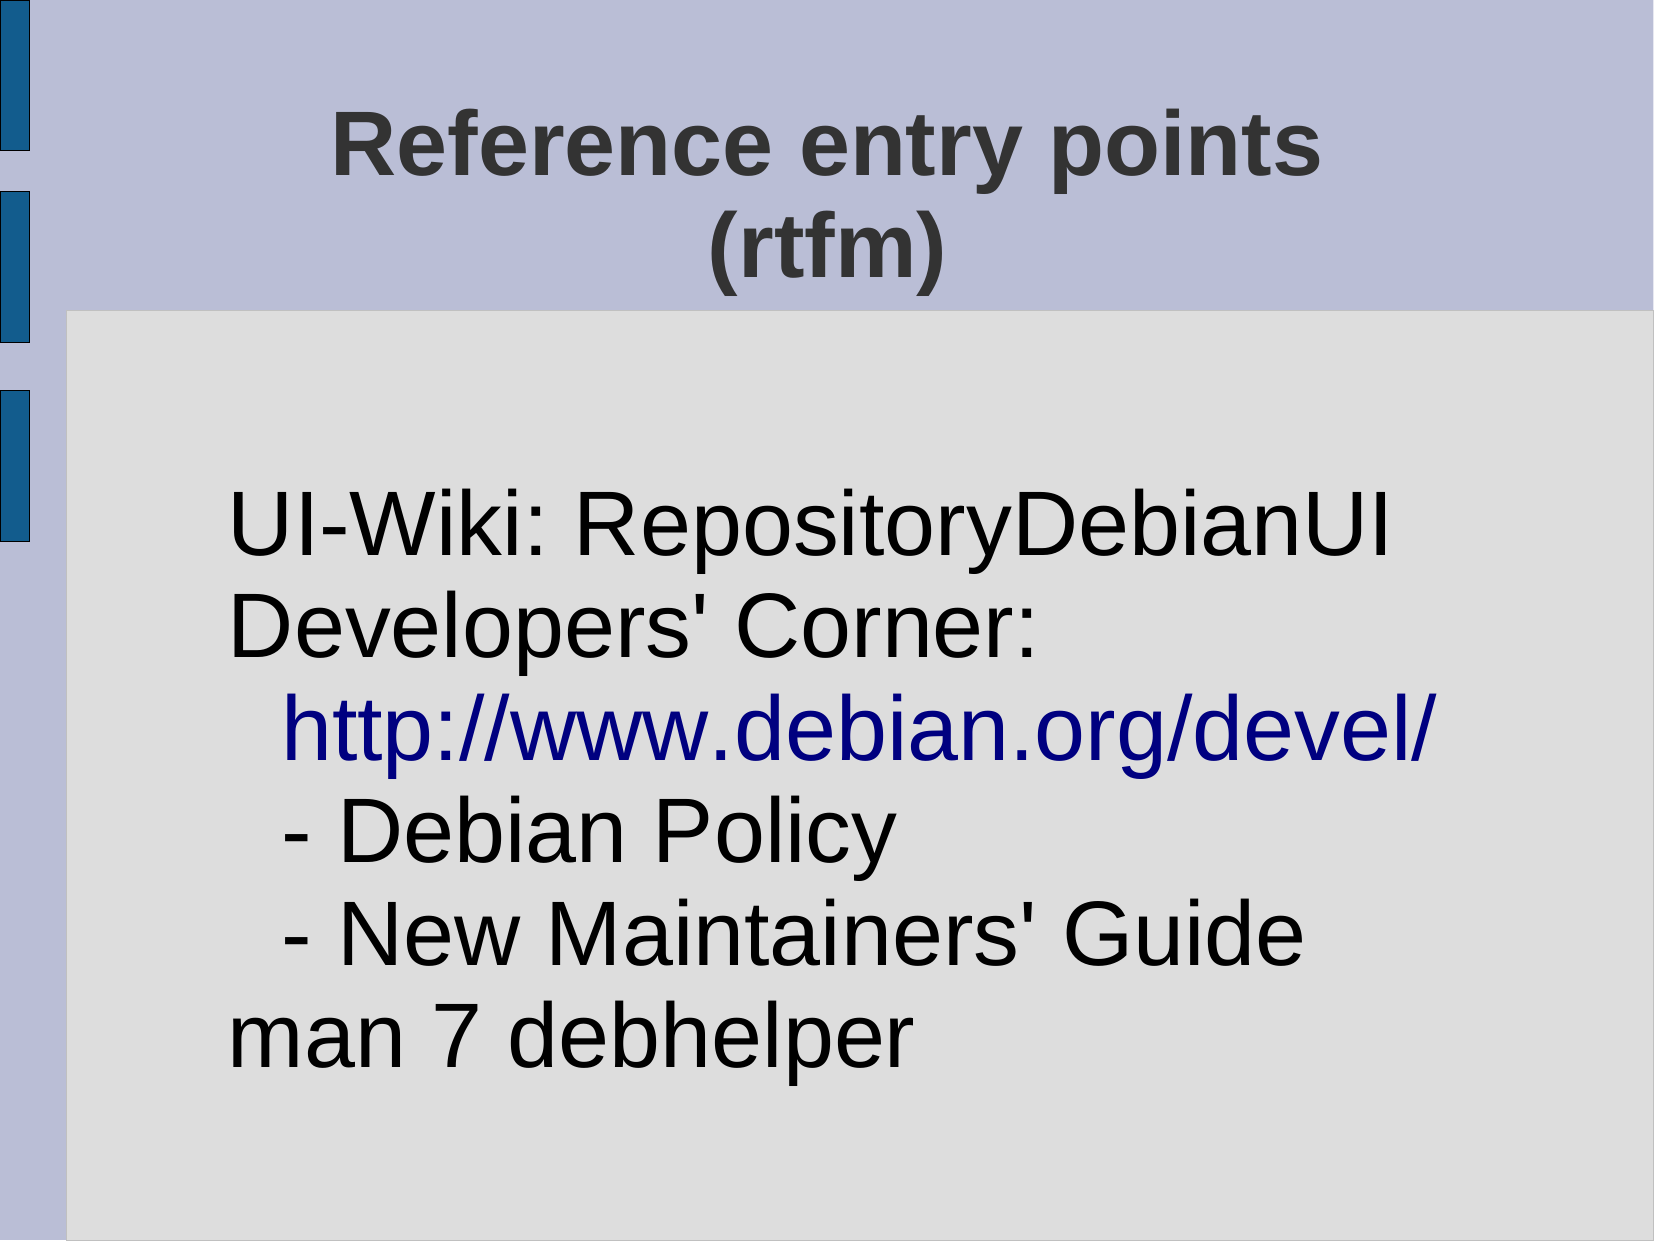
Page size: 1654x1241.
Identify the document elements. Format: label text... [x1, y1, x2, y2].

title Reference entry points (rtfm) [121, 91, 1534, 299]
list UI-Wiki: RepositoryDebianUI Developers' Corner: http://www.debian.org/devel/ - Debian Policy - New Maintainers' Guide man 7 debhelper [210, 472, 1536, 1103]
